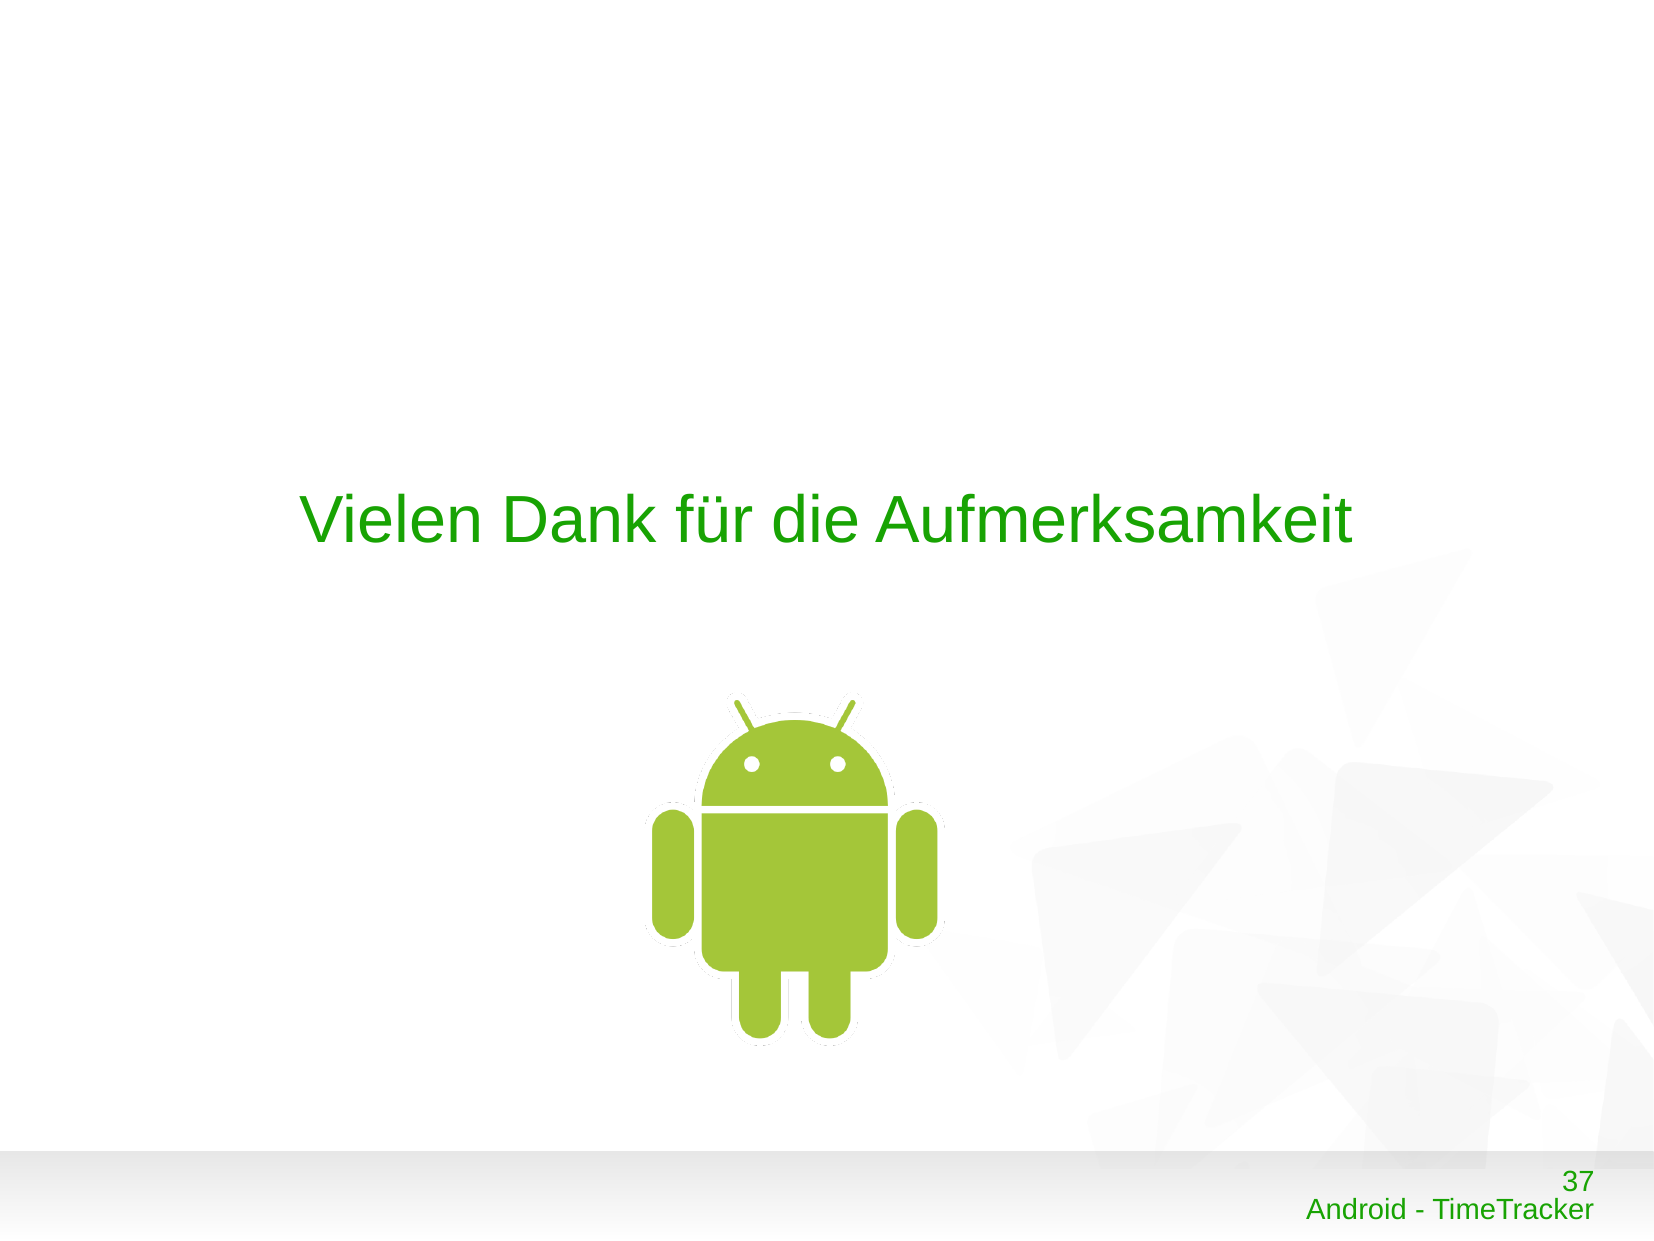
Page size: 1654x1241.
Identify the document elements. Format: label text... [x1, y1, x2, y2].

picture [644, 609, 1654, 1169]
title Vielen Dank für die Aufmerksamkeit [0, 431, 1654, 609]
